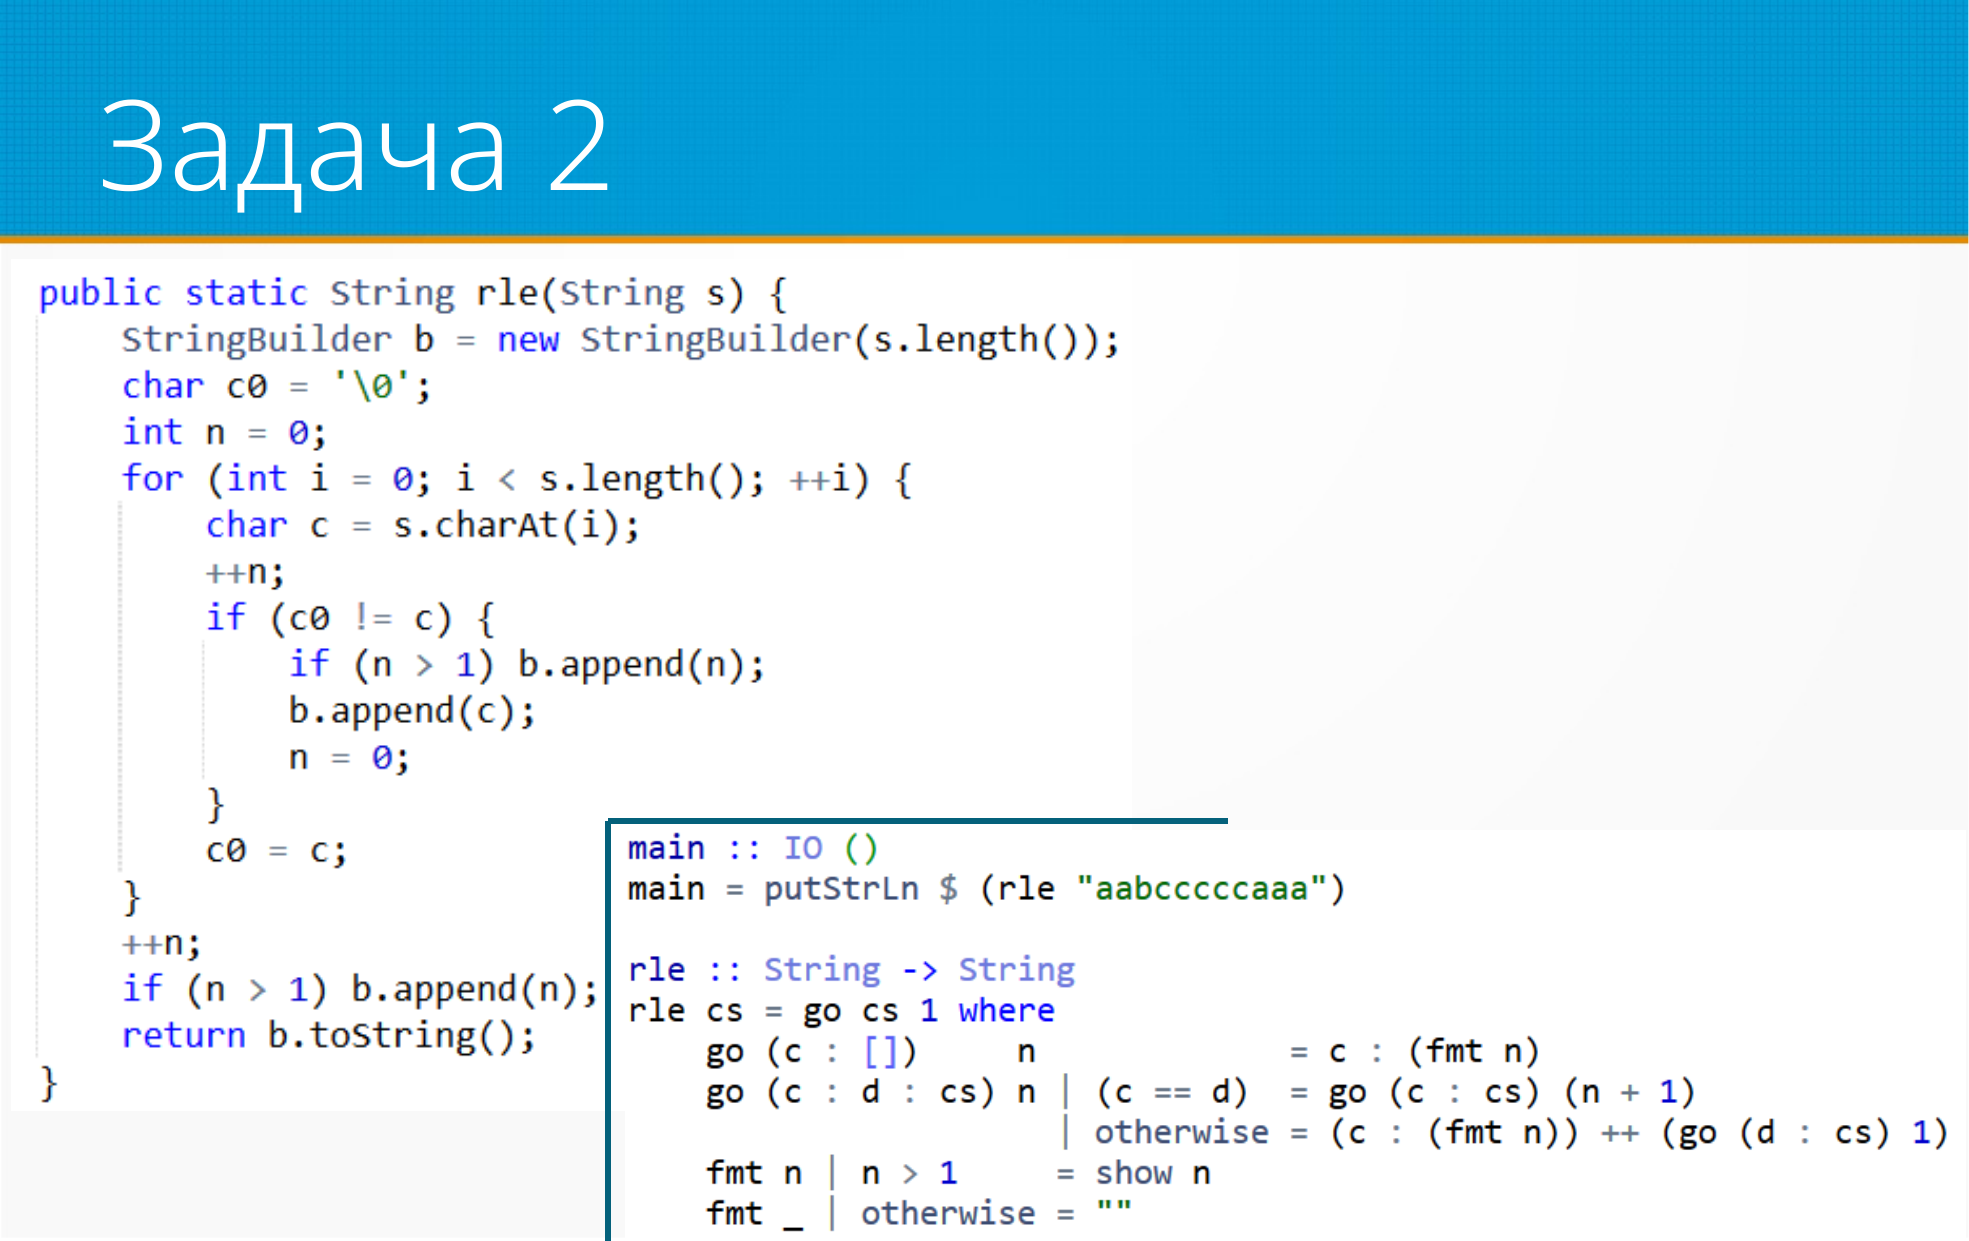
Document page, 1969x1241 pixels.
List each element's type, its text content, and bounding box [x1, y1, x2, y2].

picture [0, 233, 1969, 1241]
title Задача 2 [98, 19, 1870, 227]
